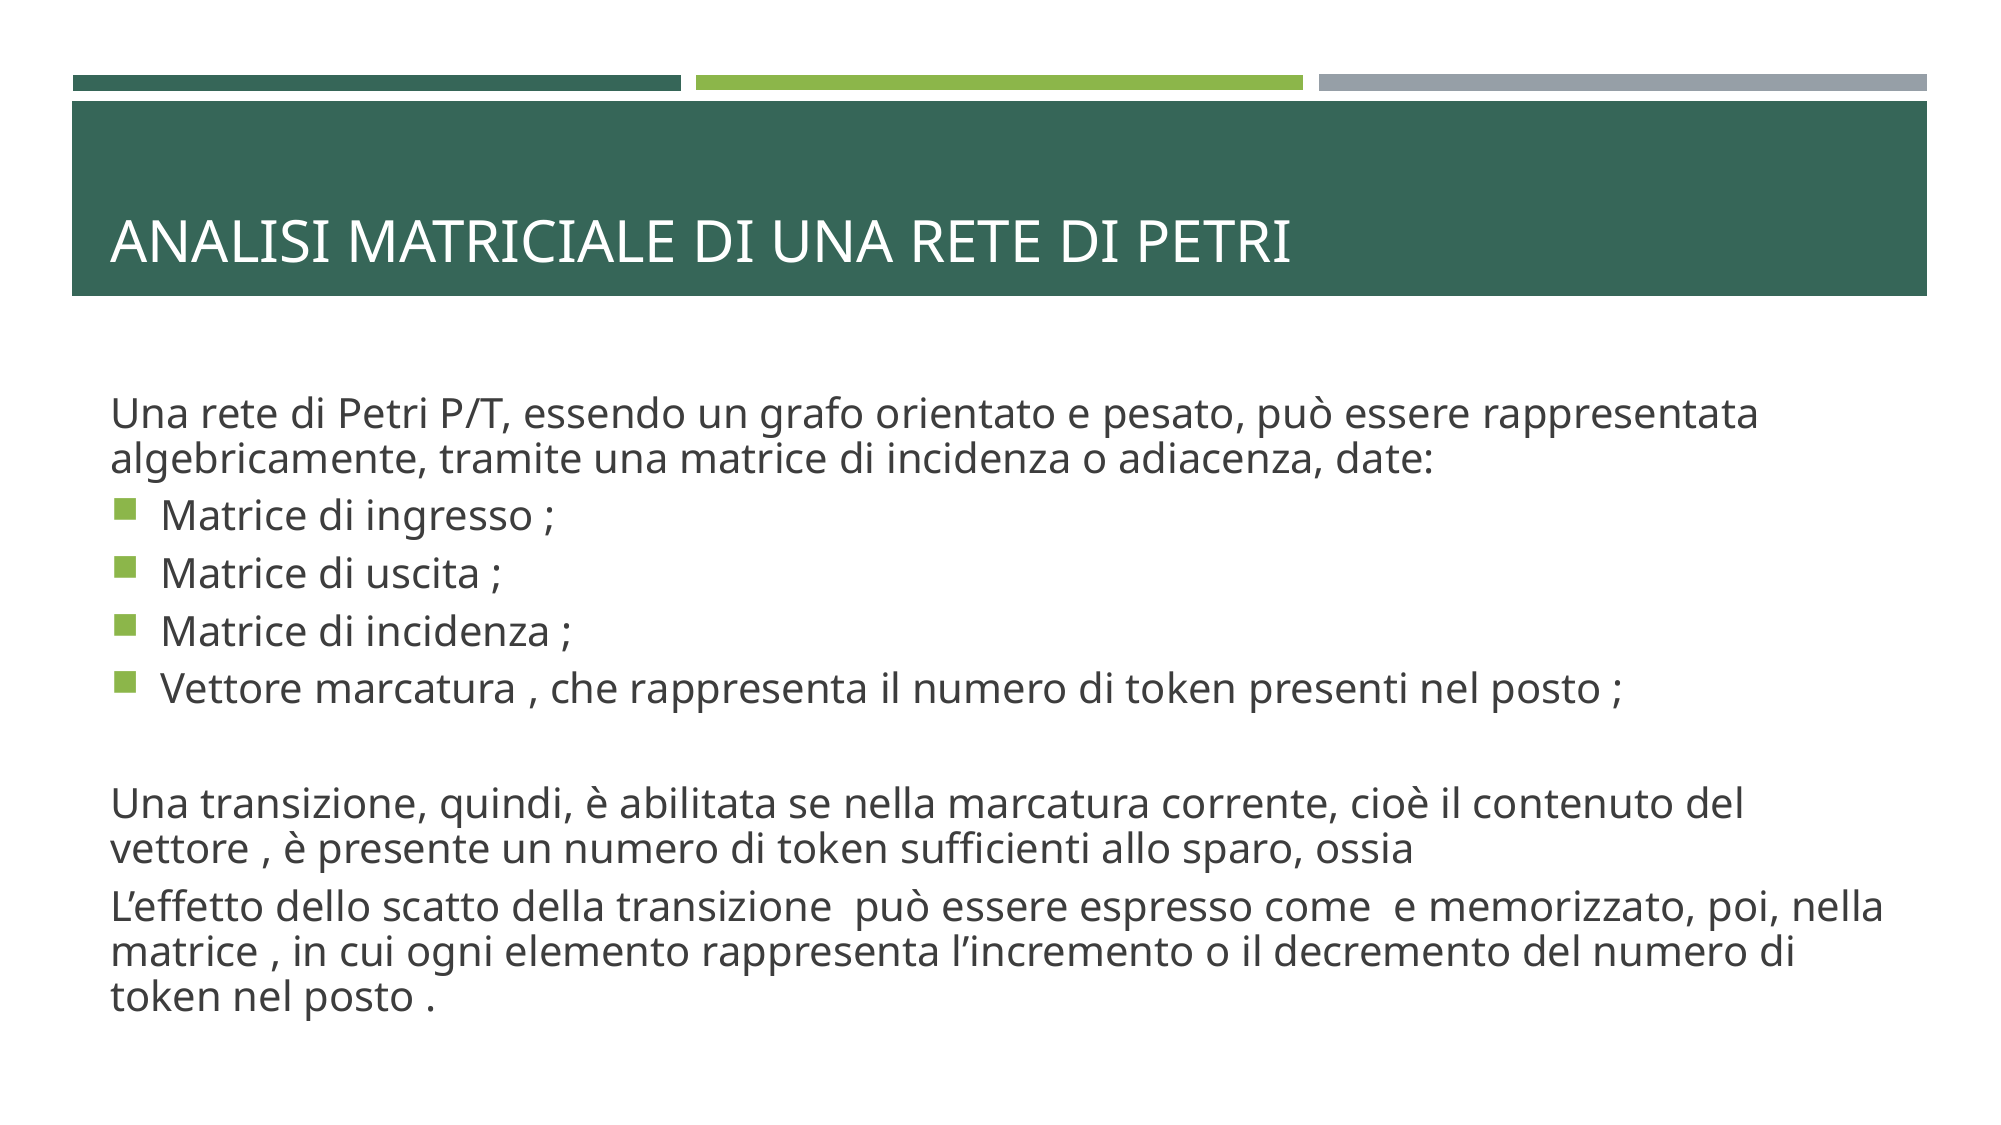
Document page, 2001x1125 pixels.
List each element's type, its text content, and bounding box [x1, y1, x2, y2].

title analisi matriciale di una rete di petri [95, 115, 1905, 282]
list Una rete di Petri P/T, essendo un grafo orientato e pesato, può essere rappresentata algebricamente, tramite una matrice di incidenza o adiacenza, date: Matrice di ingresso ; Matrice di uscita ; Matrice di incidenza ; Vettore marcatura , che rappresenta il numero di token presenti nel posto ; Una transizione, quindi, è abilitata se nella marcatura corrente, cioè il contenuto del vettore , è presente un numero di token sufficienti allo sparo, ossia L’effetto dello scatto della transizione può essere espresso come e memorizzato, poi, nella matrice , in cui ogni elemento rappresenta l’incremento o il decremento del numero di token nel posto . [95, 323, 1905, 1090]
